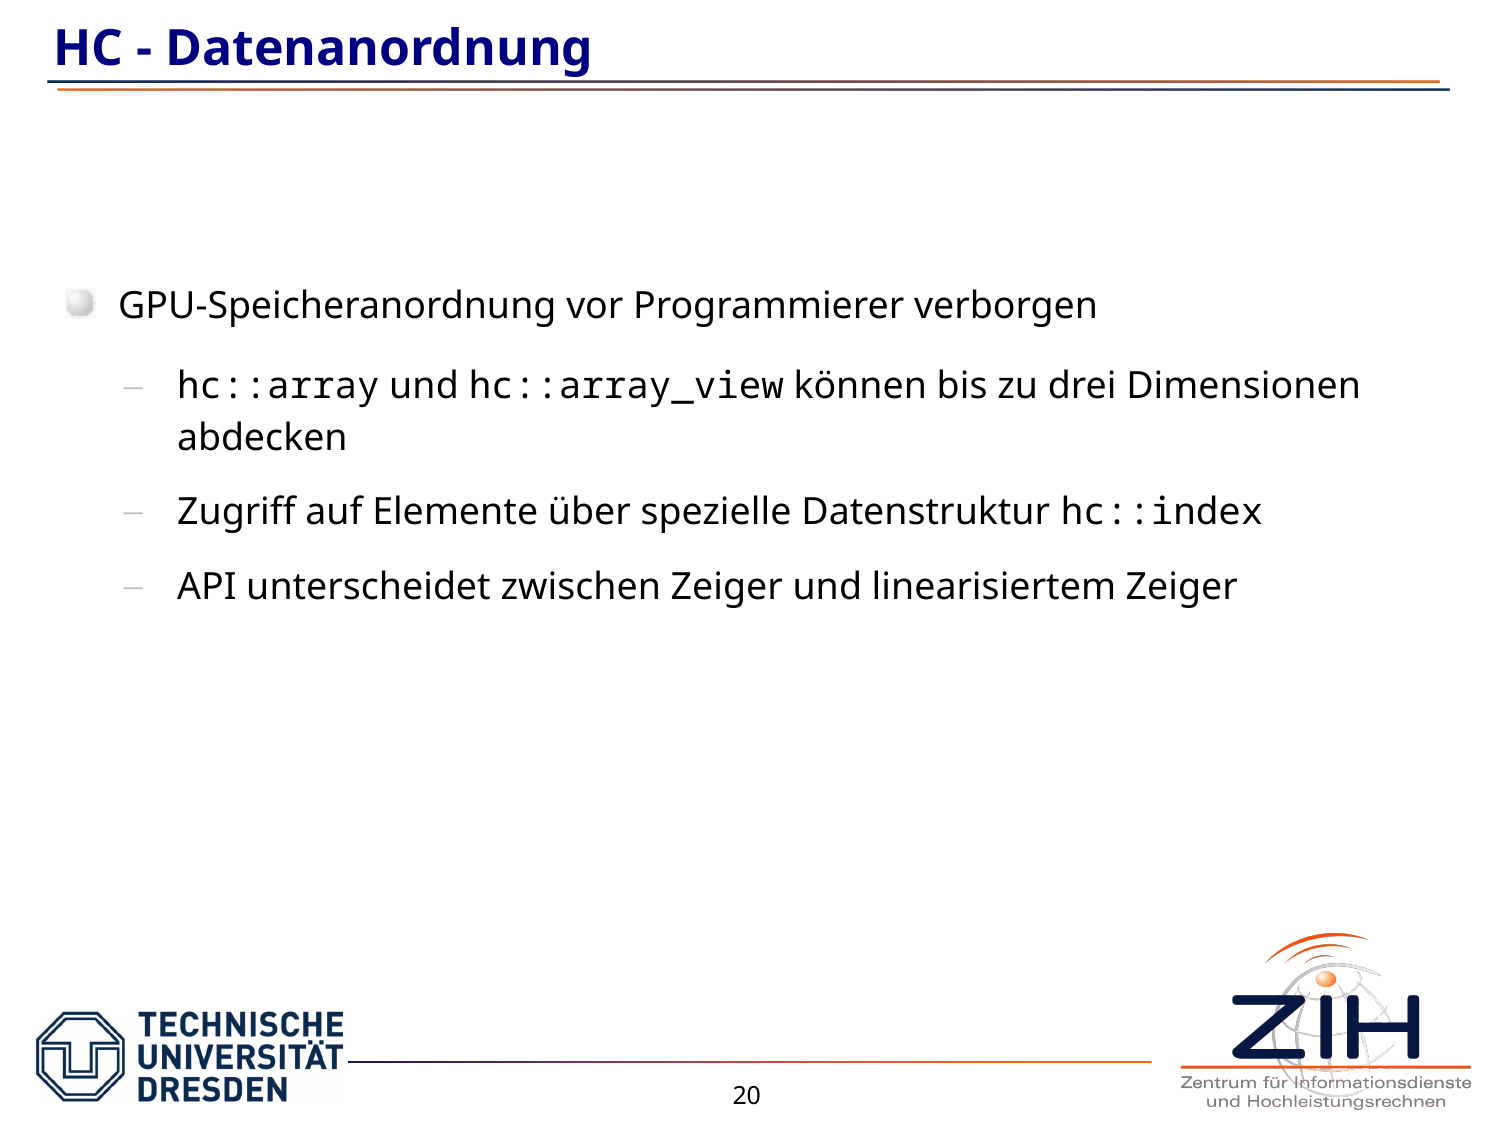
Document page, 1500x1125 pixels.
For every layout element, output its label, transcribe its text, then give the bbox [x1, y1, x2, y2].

title HC - Datenanordnung [53, 12, 1453, 81]
picture [1181, 933, 1471, 1110]
list GPU-Speicheranordnung vor Programmierer verborgen hc::array und hc::array_view können bis zu drei Dimensionen abdecken Zugriff auf Elemente über spezielle Datenstruktur hc::index API unterscheidet zwischen Zeiger und linearisiertem Zeiger [29, 118, 1418, 771]
picture [35, 1011, 343, 1102]
picture [47, 80, 1450, 91]
